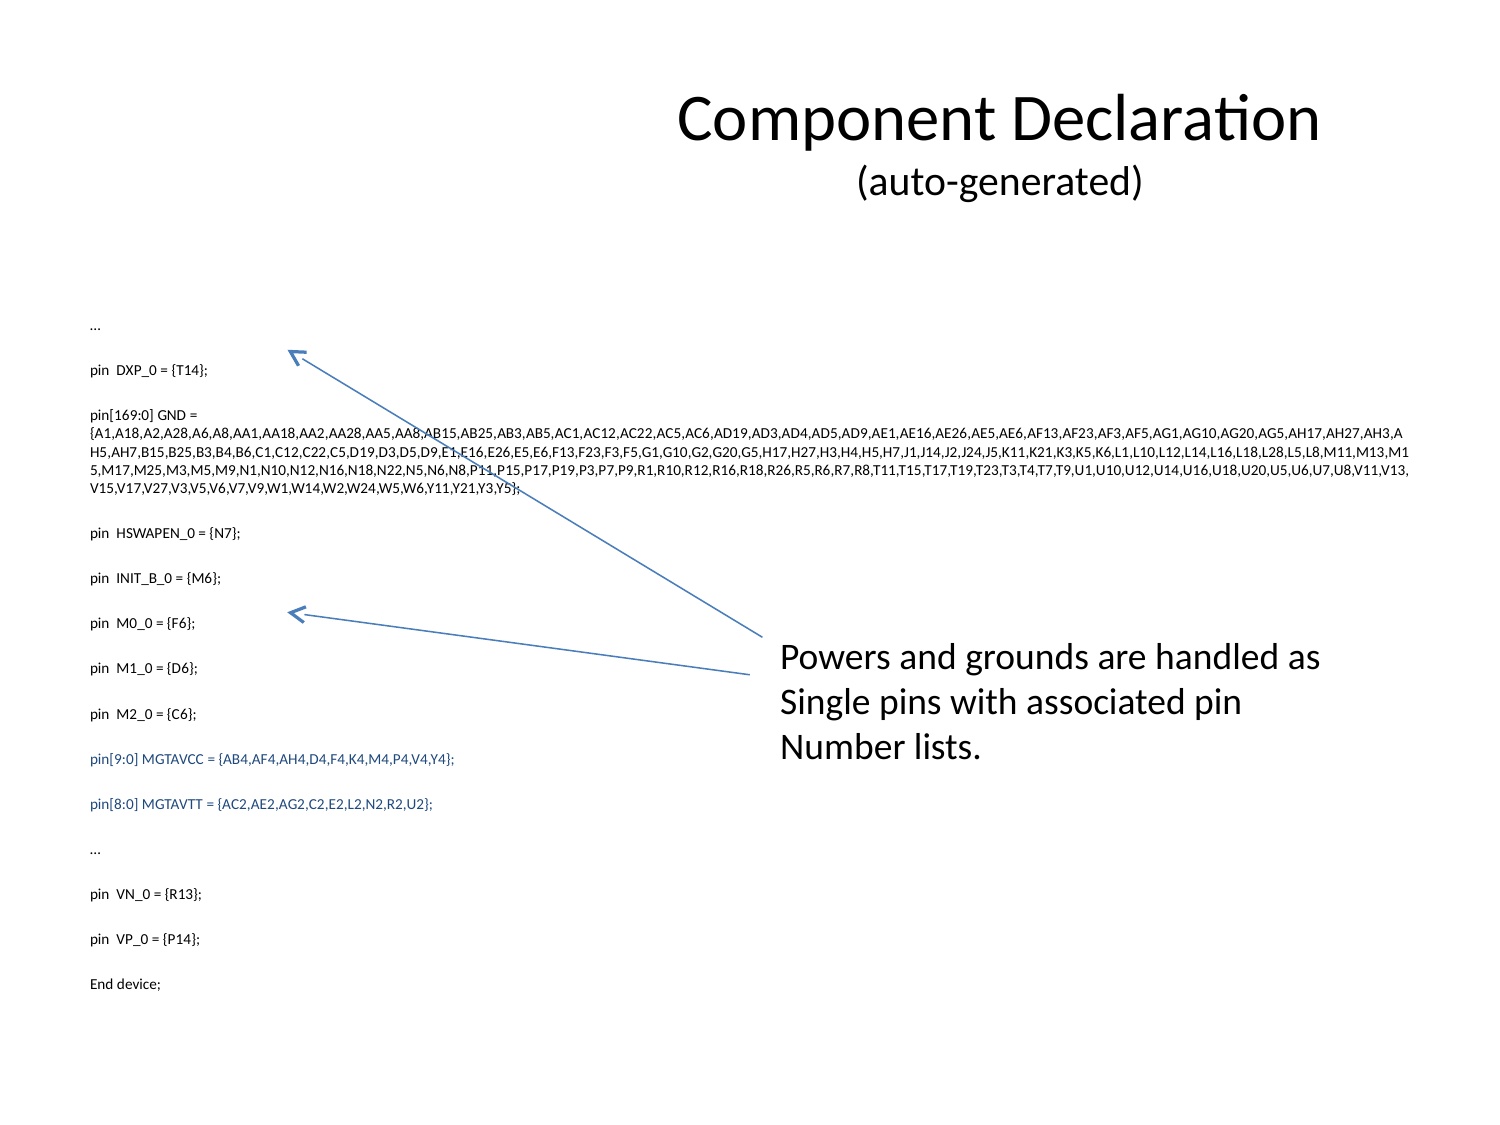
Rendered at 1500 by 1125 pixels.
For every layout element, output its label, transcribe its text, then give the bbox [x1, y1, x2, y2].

list … pin DXP_0 = {T14}; pin[169:0] GND = {A1,A18,A2,A28,A6,A8,AA1,AA18,AA2,AA28,AA5,AA8,AB15,AB25,AB3,AB5,AC1,AC12,AC22,AC5,AC6,AD19,AD3,AD4,AD5,AD9,AE1,AE16,AE26,AE5,AE6,AF13,AF23,AF3,AF5,AG1,AG10,AG20,AG5,AH17,AH27,AH3,AH5,AH7,B15,B25,B3,B4,B6,C1,C12,C22,C5,D19,D3,D5,D9,E1,E16,E26,E5,E6,F13,F23,F3,F5,G1,G10,G2,G20,G5,H17,H27,H3,H4,H5,H7,J1,J14,J2,J24,J5,K11,K21,K3,K5,K6,L1,L10,L12,L14,L16,L18,L28,L5,L8,M11,M13,M15,M17,M25,M3,M5,M9,N1,N10,N12,N16,N18,N22,N5,N6,N8,P11,P15,P17,P19,P3,P7,P9,R1,R10,R12,R16,R18,R26,R5,R6,R7,R8,T11,T15,T17,T19,T23,T3,T4,T7,T9,U1,U10,U12,U14,U16,U18,U20,U5,U6,U7,U8,V11,V13,V15,V17,V27,V3,V5,V6,V7,V9,W1,W14,W2,W24,W5,W6,Y11,Y21,Y3,Y5}; pin HSWAPEN_0 = {N7}; pin INIT_B_0 = {M6}; pin M0_0 = {F6}; pin M1_0 = {D6}; pin M2_0 = {C6}; pin[9:0] MGTAVCC = {AB4,AF4,AH4,D4,F4,K4,M4,P4,V4,Y4}; pin[8:0] MGTAVTT = {AC2,AE2,AG2,C2,E2,L2,N2,R2,U2}; … pin VN_0 = {R13}; pin VP_0 = {P14}; End device; [75, 262, 1425, 1005]
text_box Powers and grounds are handled as Single pins with associated pin Number lists. [765, 624, 1345, 775]
title Component Declaration (auto-generated) [575, 45, 1425, 233]
